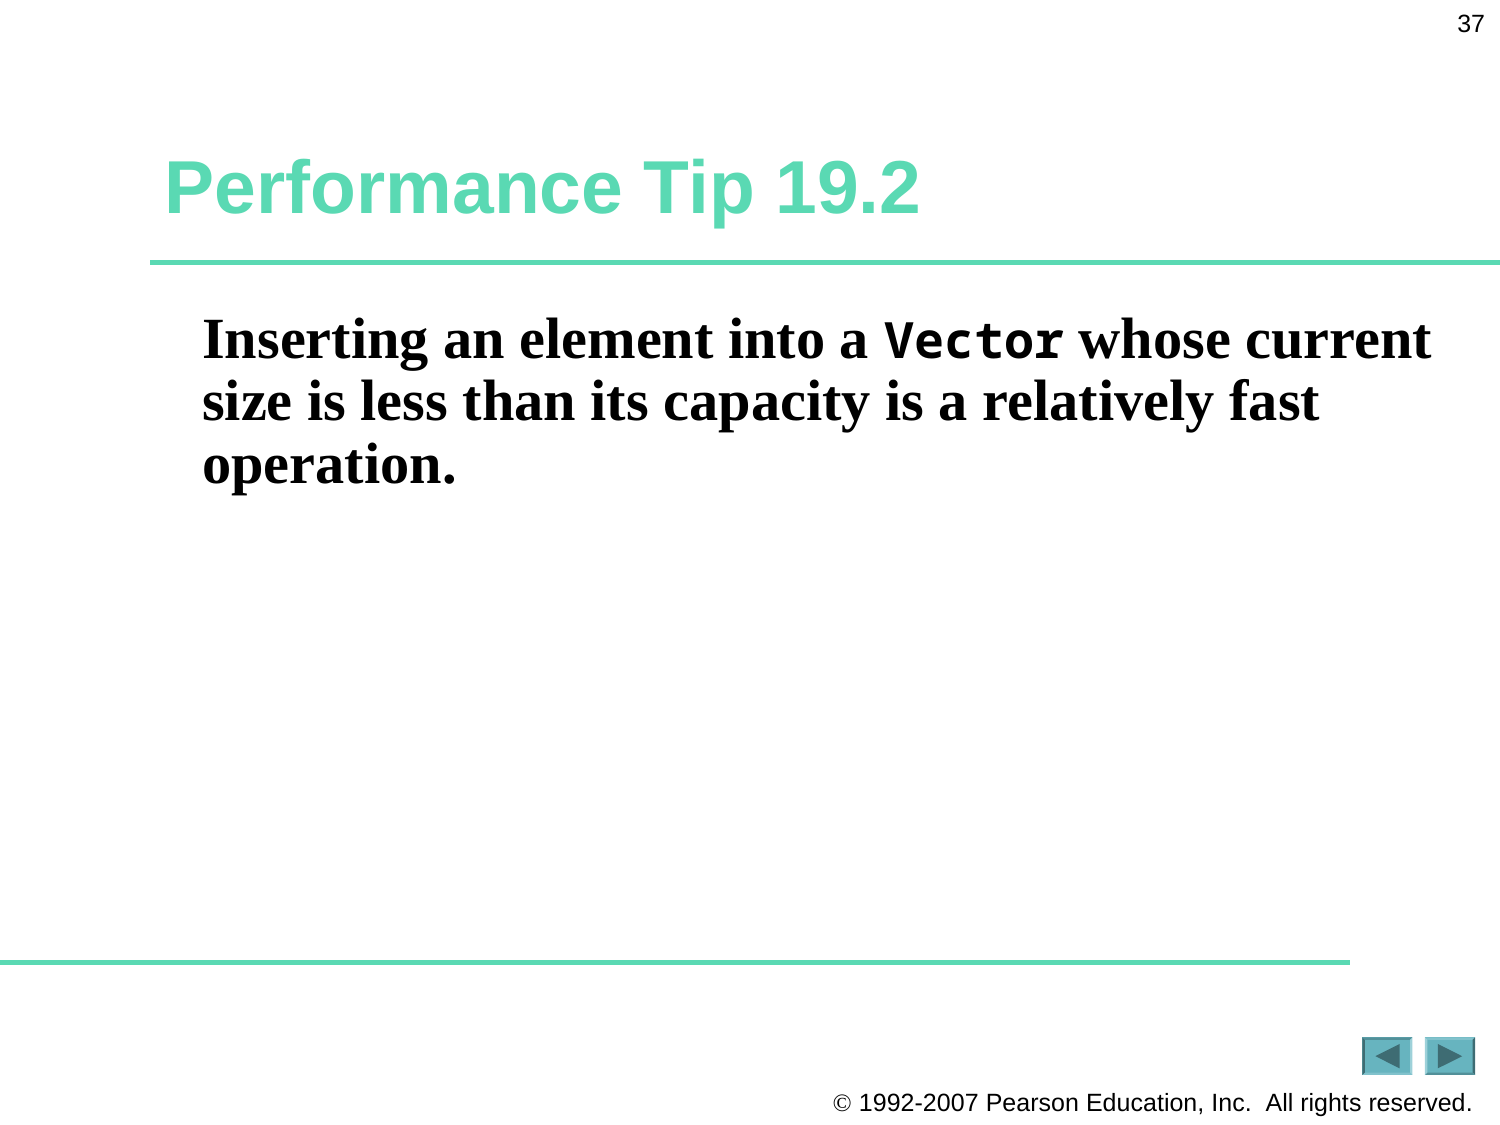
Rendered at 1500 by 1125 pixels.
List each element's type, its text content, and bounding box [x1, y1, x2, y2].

text_box <number> [1149, 0, 1500, 79]
title Performance Tip 19.2 [149, 112, 1425, 263]
list Inserting an element into a Vector whose current size is less than its capacity is a relatively fast operation. [187, 299, 1473, 505]
